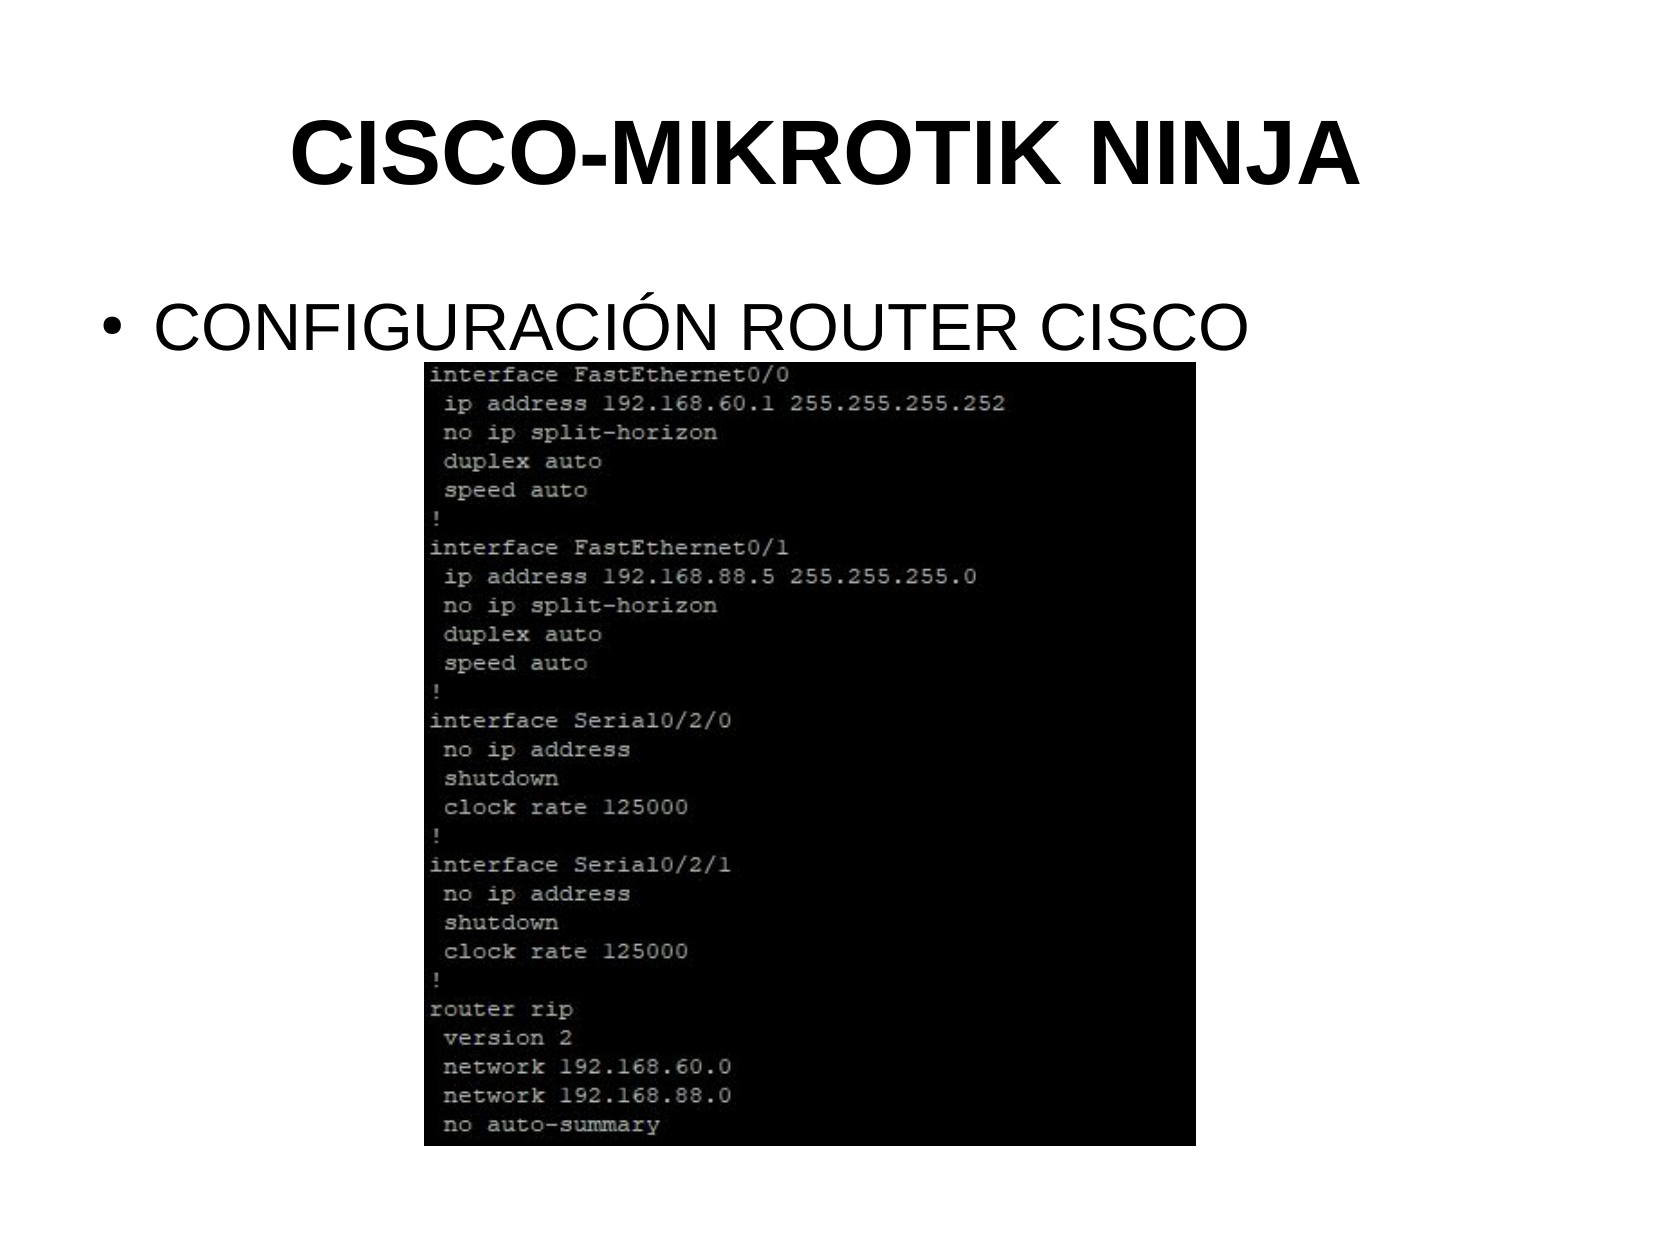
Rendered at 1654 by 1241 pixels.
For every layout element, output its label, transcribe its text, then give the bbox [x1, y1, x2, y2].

list CONFIGURACIÓN ROUTER CISCO [82, 290, 1571, 1010]
title CISCO-MIKROTIK NINJA [82, 49, 1571, 257]
picture [424, 362, 1196, 1146]
